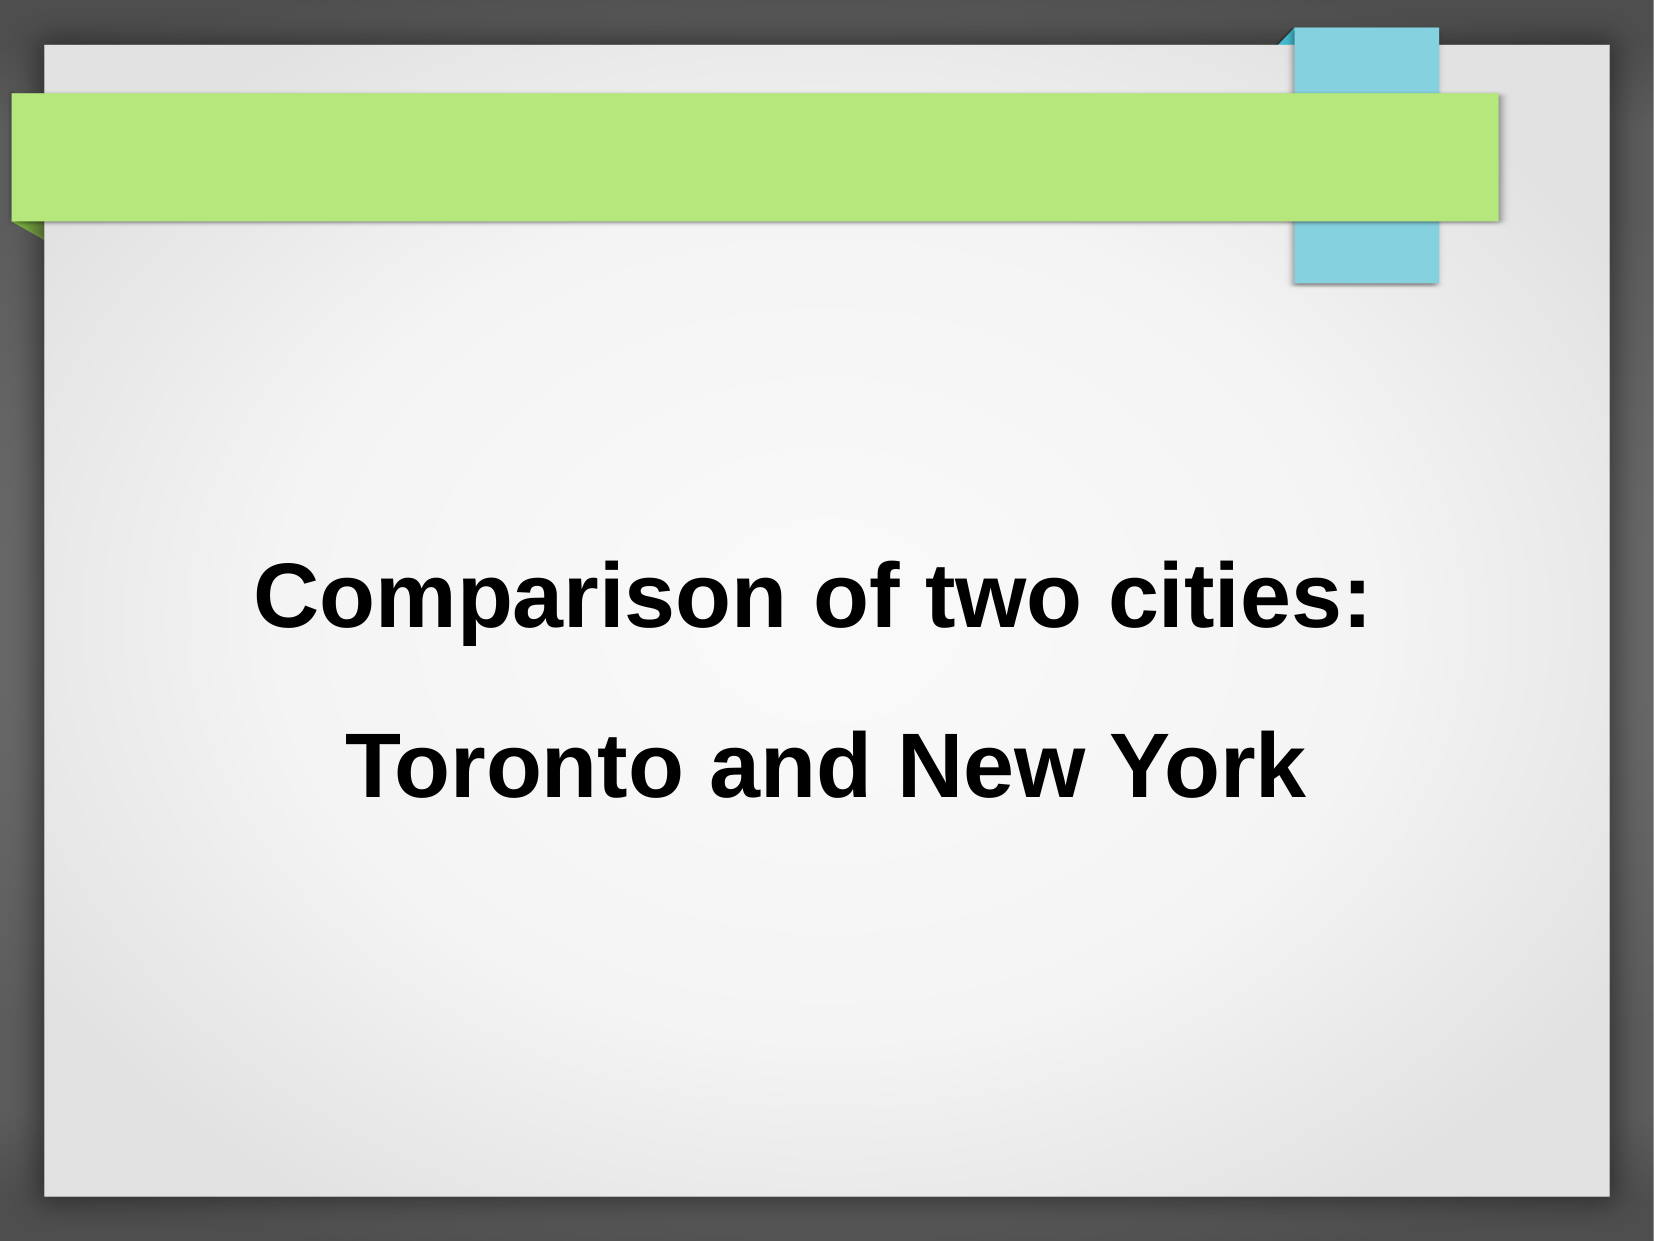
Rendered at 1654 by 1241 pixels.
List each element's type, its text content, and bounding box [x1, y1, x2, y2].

subtitle Comparison of two cities: Toronto and New York [82, 295, 1571, 1015]
picture [0, 0, 1654, 1241]
